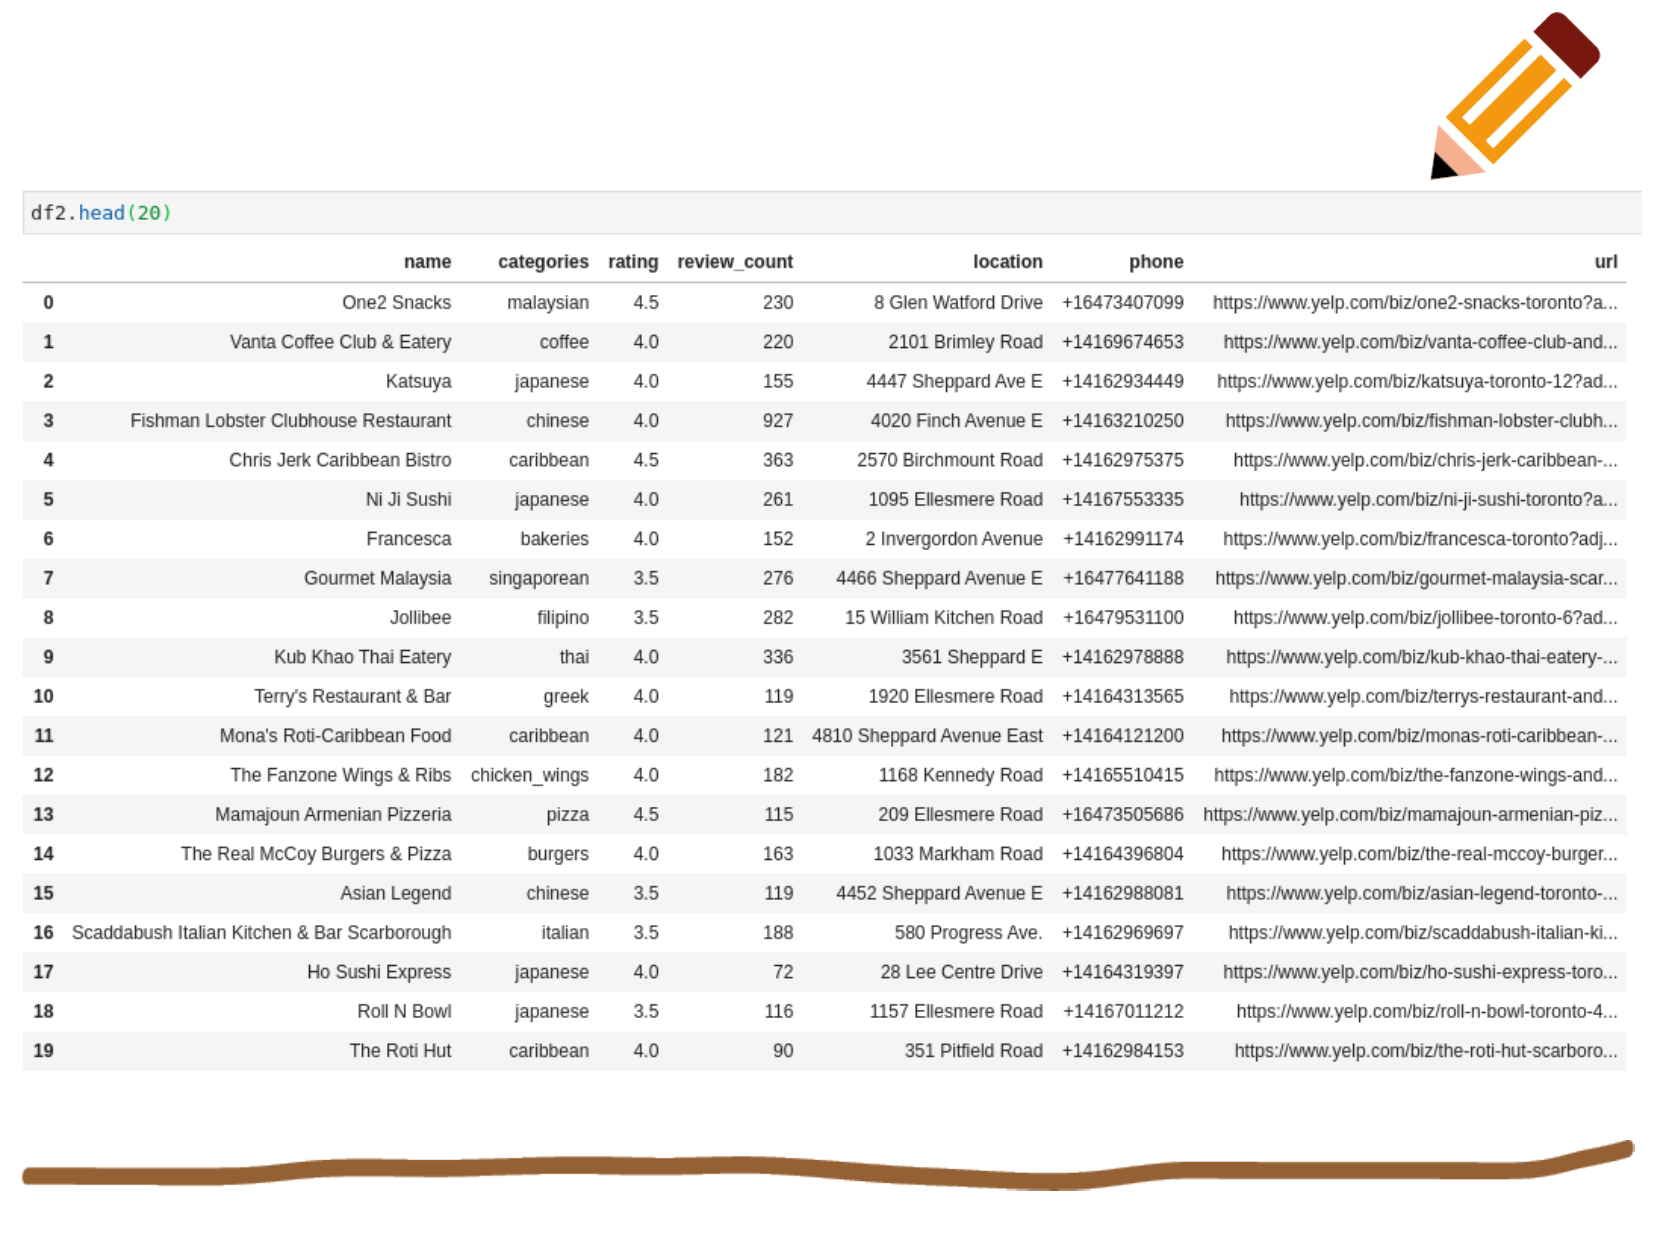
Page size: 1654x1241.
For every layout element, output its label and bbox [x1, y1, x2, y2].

picture [20, 188, 1642, 1071]
picture [1430, 12, 1601, 181]
picture [22, 1140, 1635, 1191]
